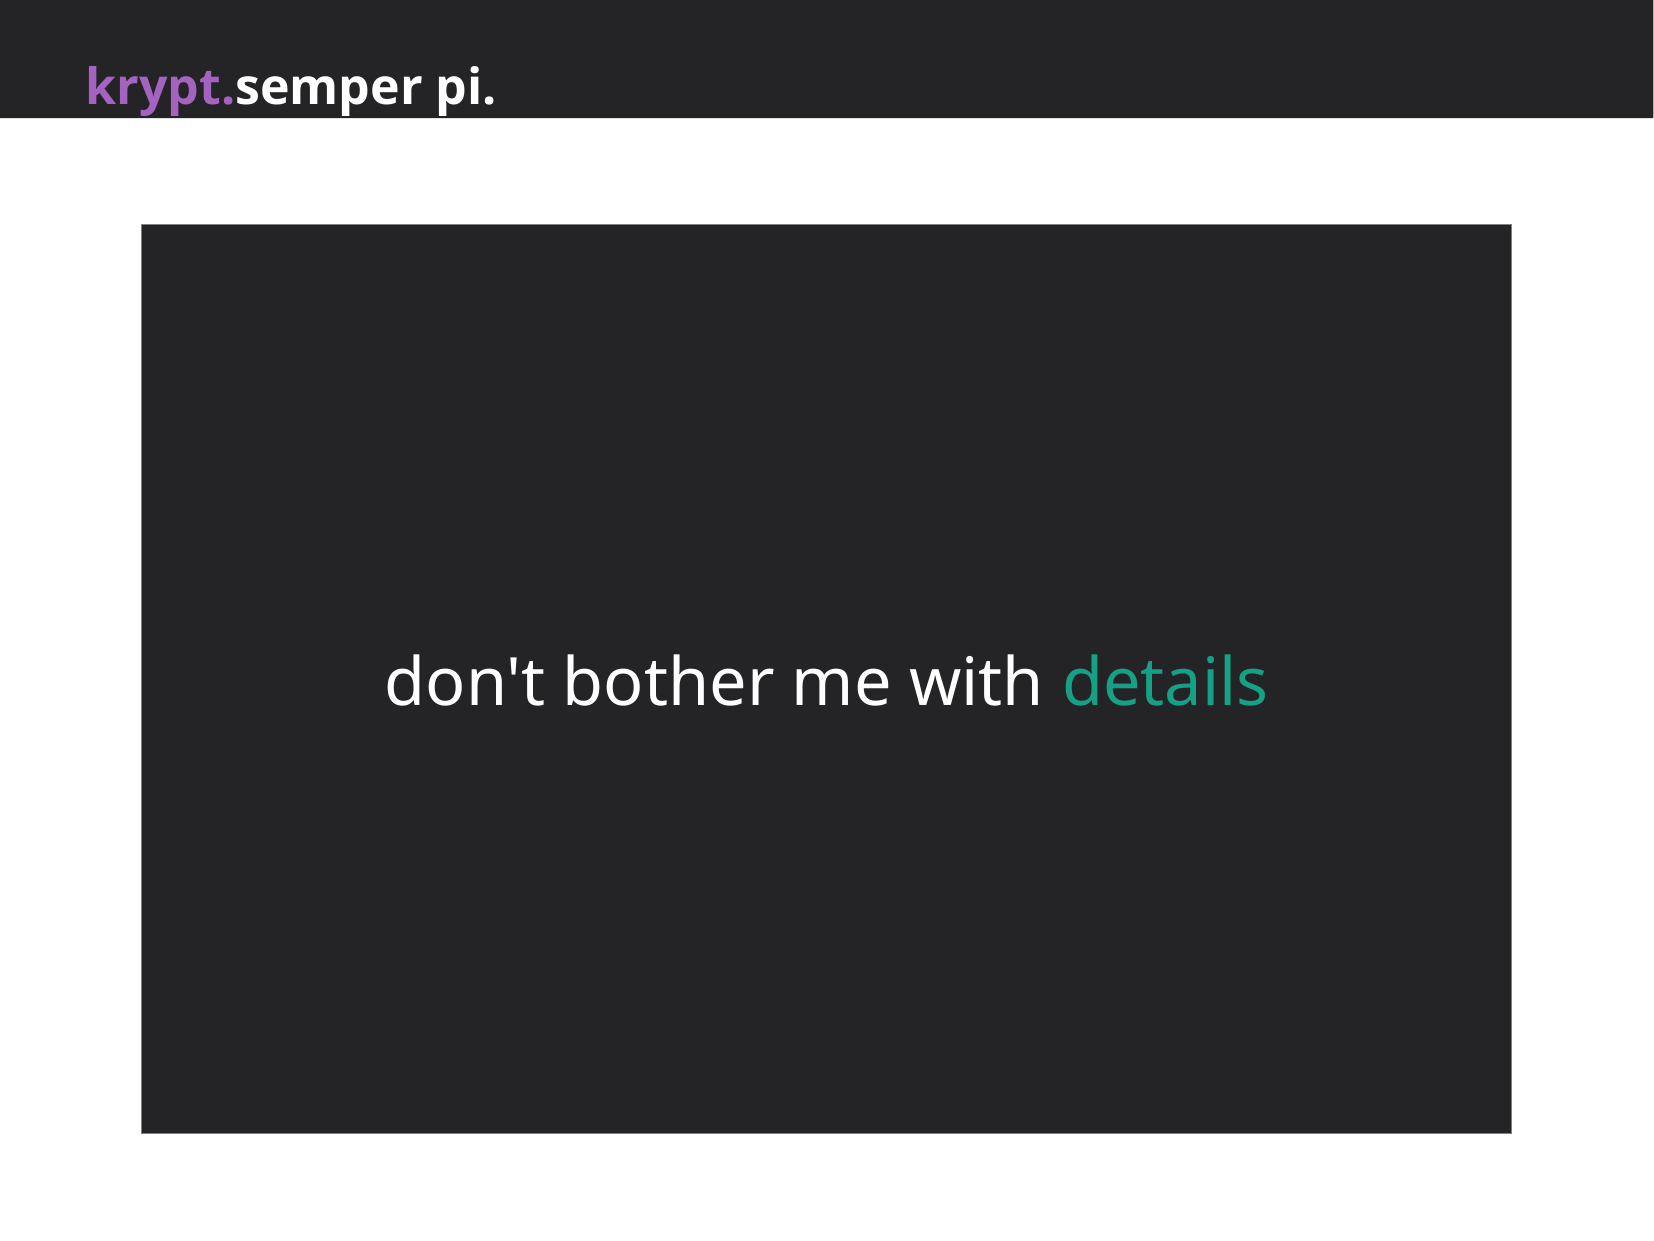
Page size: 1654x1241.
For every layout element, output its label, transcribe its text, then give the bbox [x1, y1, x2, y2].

text_box [0, 0, 1654, 119]
text_box don't bother me with details [141, 224, 1512, 1134]
text_box krypt.semper pi. [70, 43, 544, 119]
